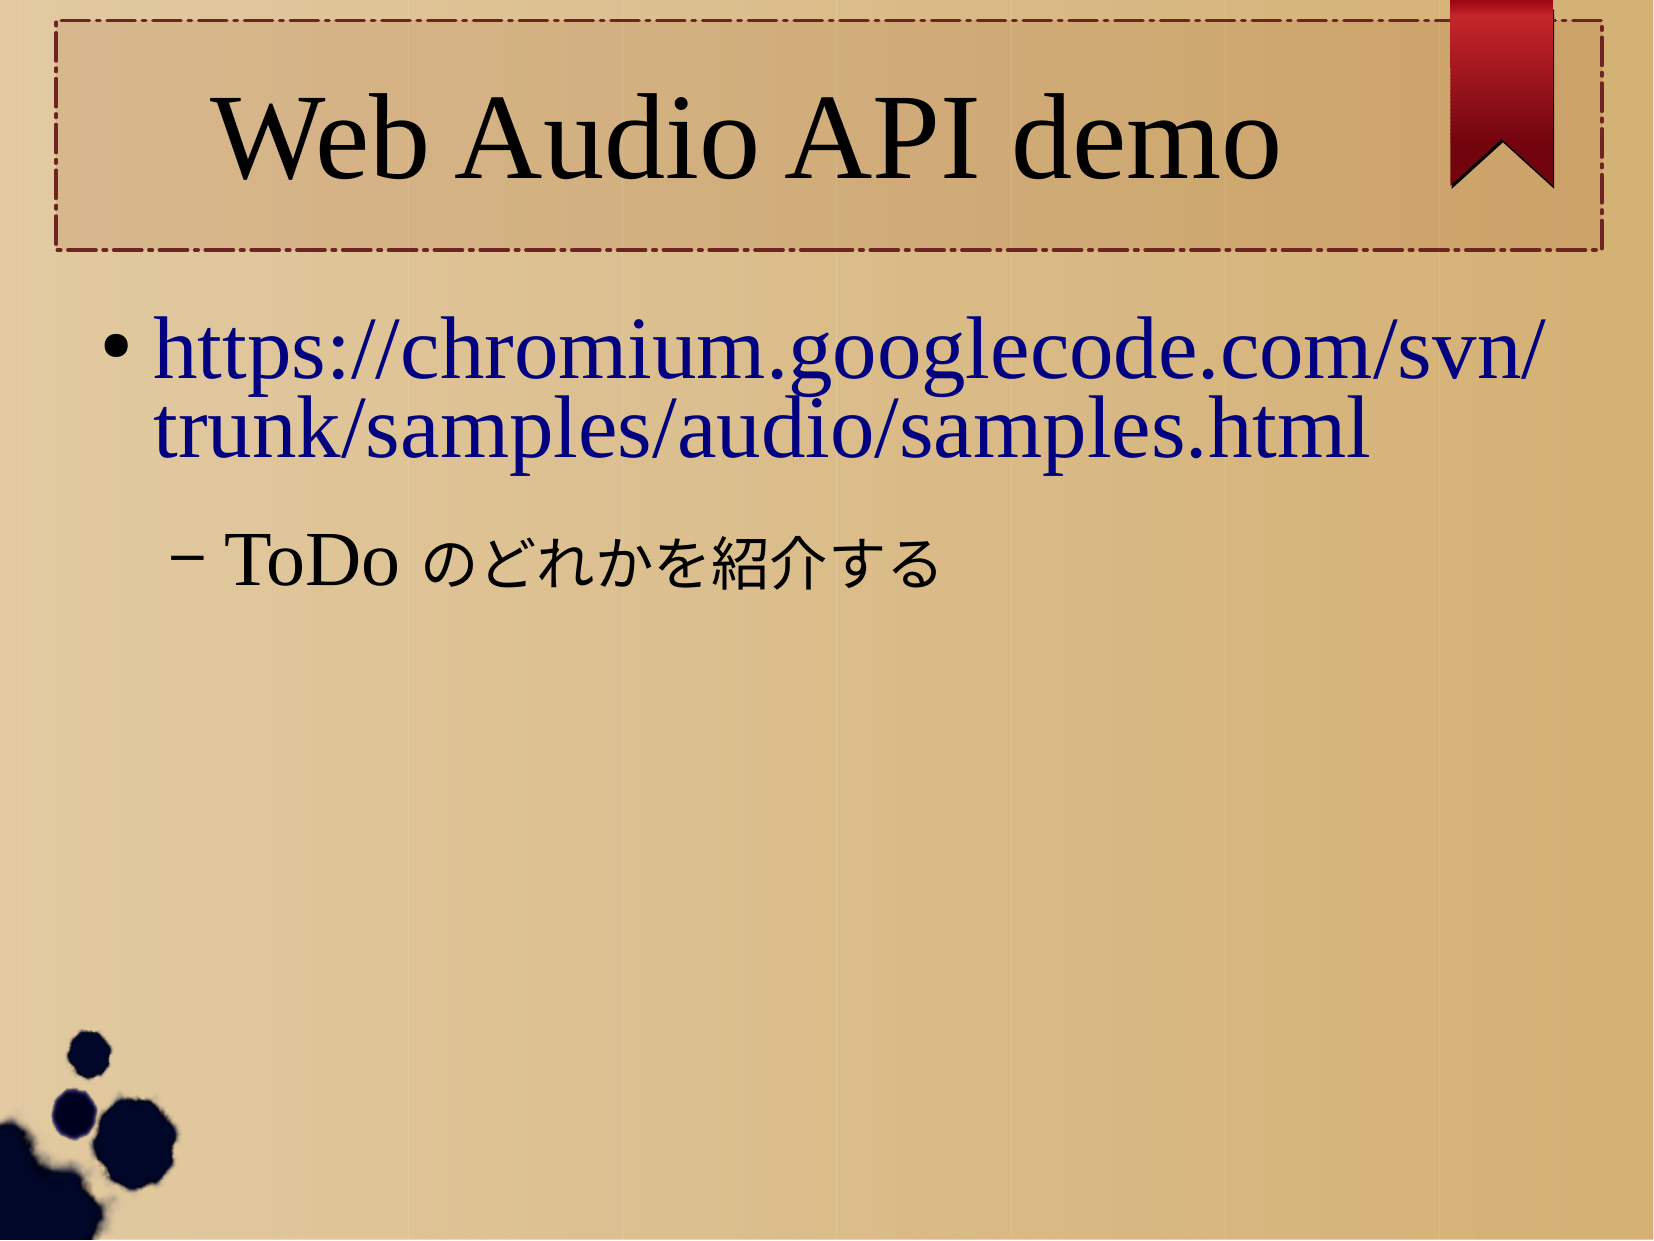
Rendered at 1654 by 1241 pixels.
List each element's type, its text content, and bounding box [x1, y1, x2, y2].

list https://chromium.googlecode.com/svn/trunk/samples/audio/samples.html ToDo のどれかを紹介する [82, 299, 1571, 1019]
title Web Audio API demo [82, 47, 1412, 229]
